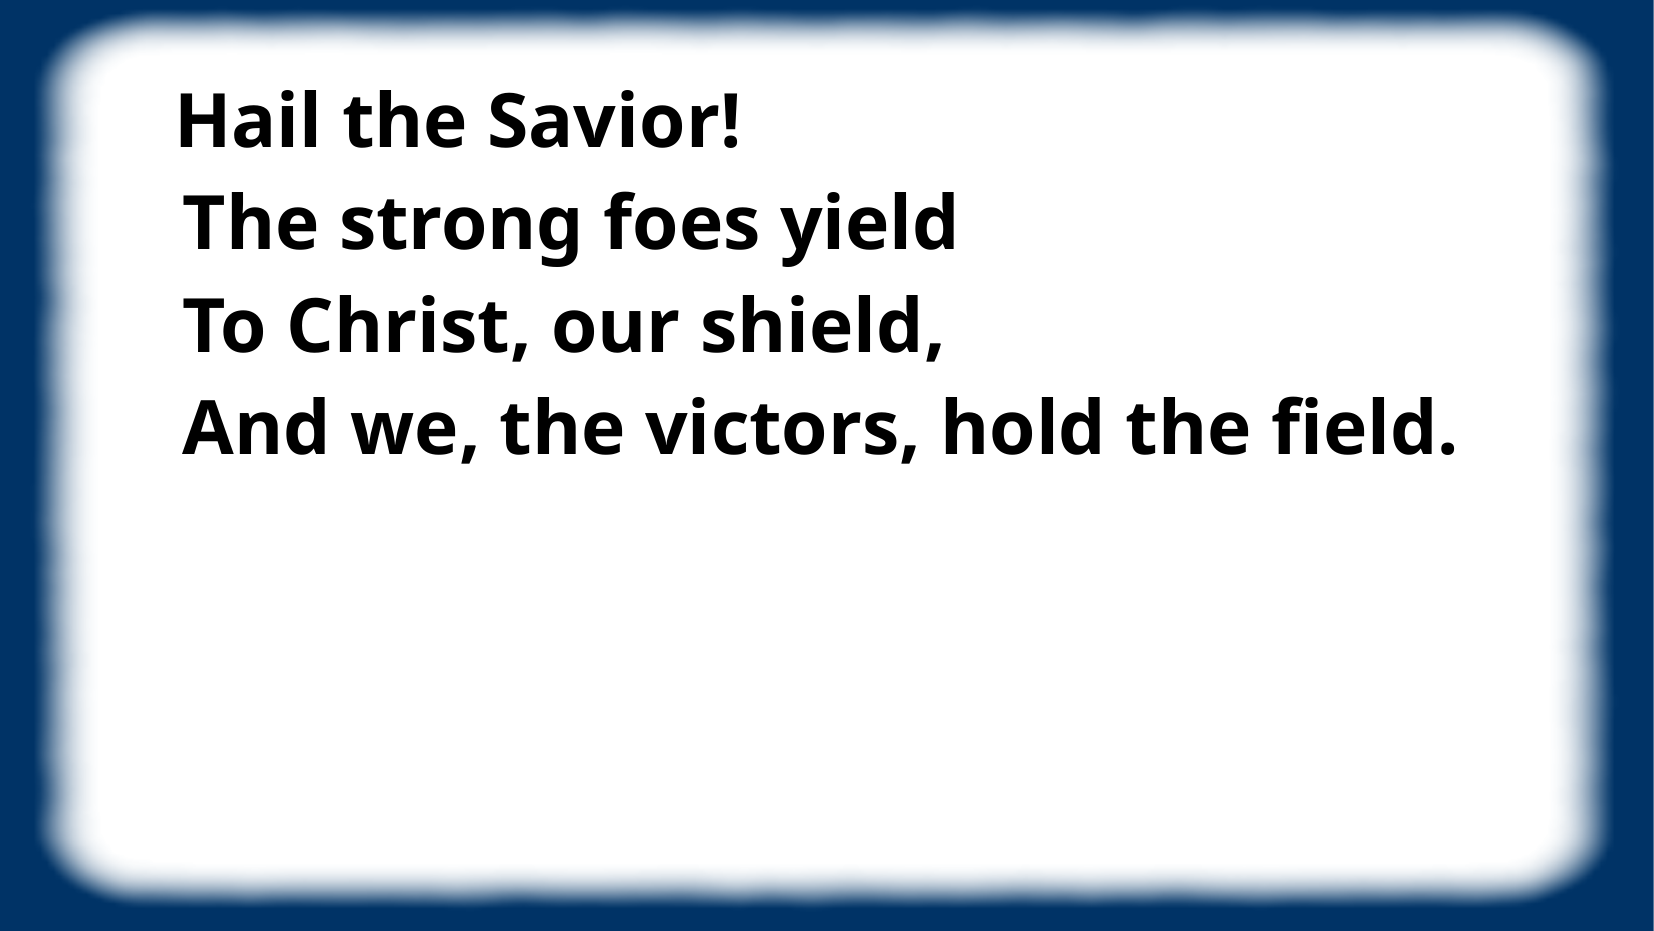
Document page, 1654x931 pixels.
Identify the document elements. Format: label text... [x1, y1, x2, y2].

picture [0, 0, 1654, 931]
text_box Hail the Savior! The strong foes yield To Christ, our shield, And we, the victors, hold the field. [90, 60, 1561, 475]
